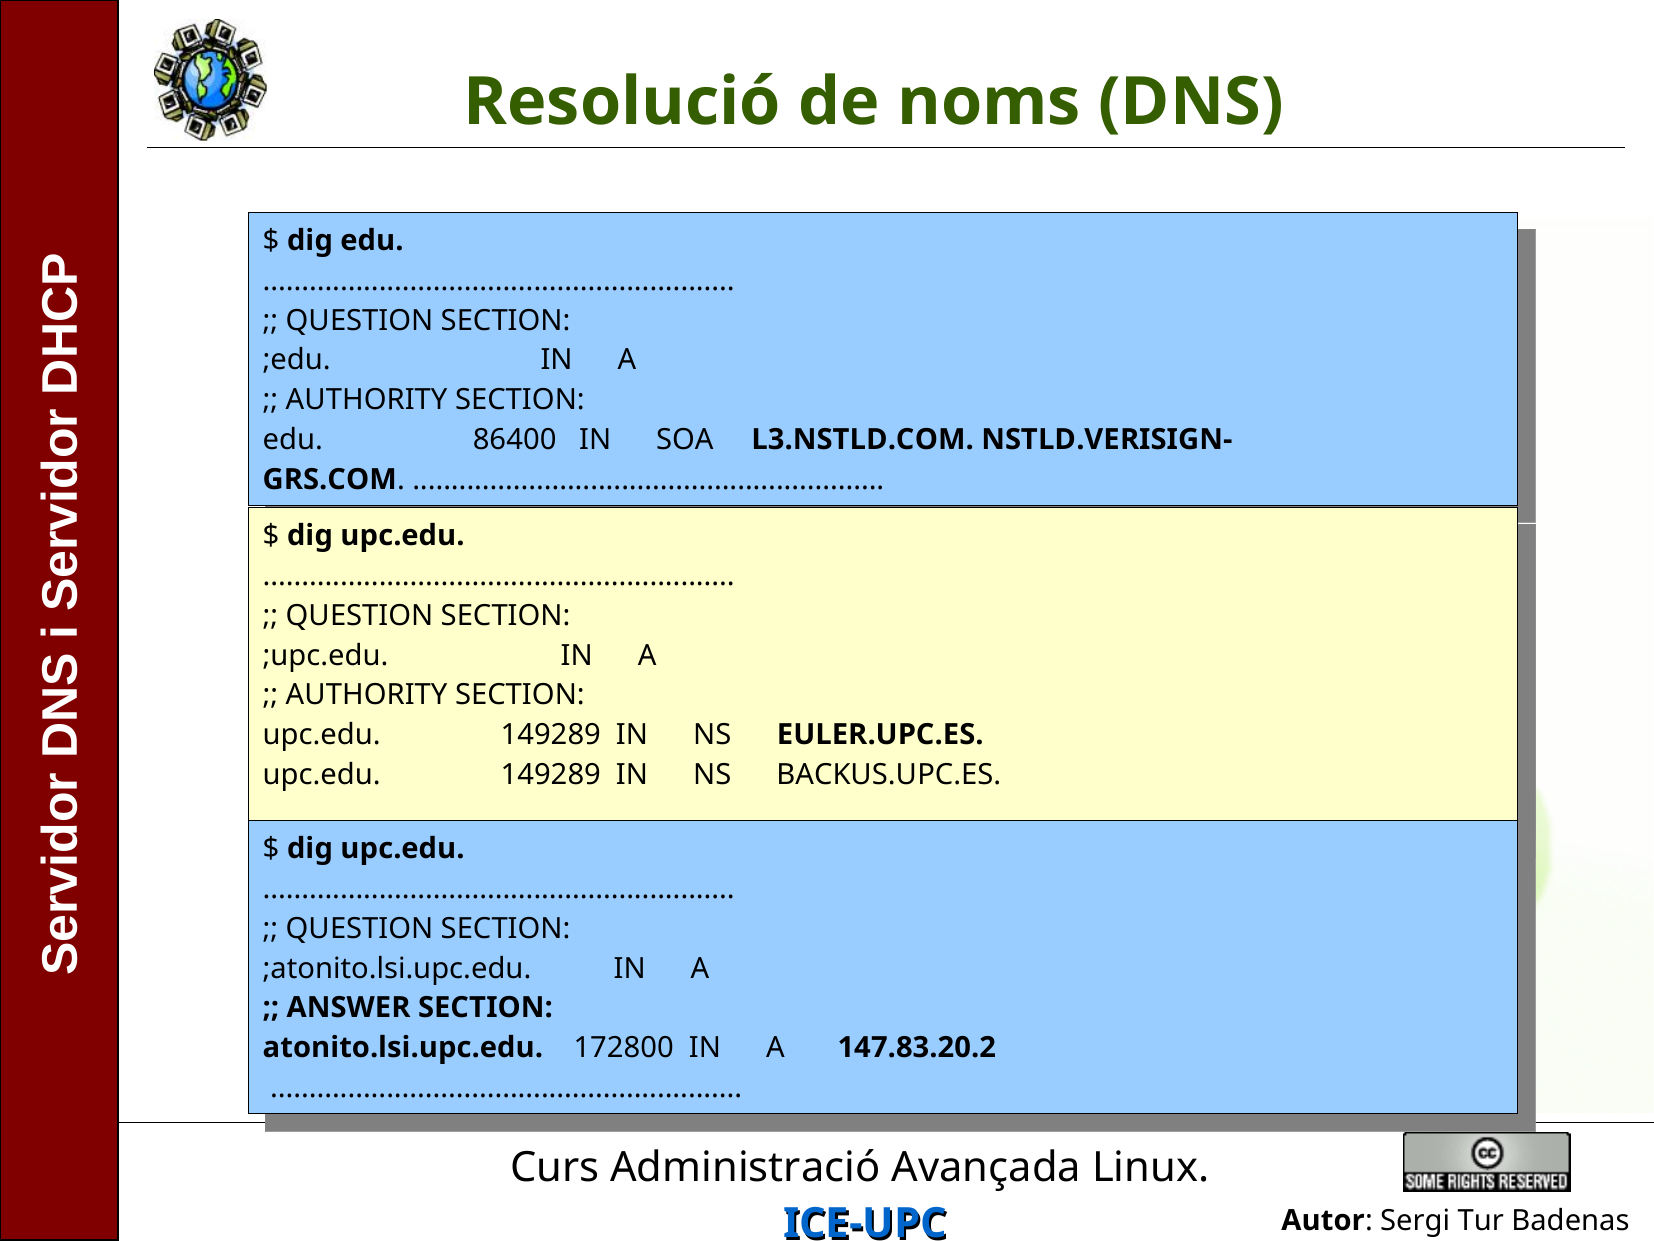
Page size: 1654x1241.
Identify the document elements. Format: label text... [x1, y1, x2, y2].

picture [1518, 217, 1654, 1113]
text_box $ dig upc.edu. ............................................................. ;; QUESTION SECTION: ;upc.edu. IN A ;; AUTHORITY SECTION: upc.edu. 149289 IN NS EULER.UPC.ES. upc.edu. 149289 IN NS BACKUS.UPC.ES. ............................................................. [248, 507, 1518, 762]
picture [154, 19, 268, 49]
text_box $ dig upc.edu. ............................................................. ;; QUESTION SECTION: ;atonito.lsi.upc.edu. IN A ;; ANSWER SECTION: atonito.lsi.upc.edu. 172800 IN A 147.83.20.2 ............................................................. [248, 820, 1518, 1075]
title Resolució de noms (DNS) [129, 49, 1619, 148]
picture [1403, 1132, 1571, 1192]
text_box $ dig edu. ............................................................. ;; QUESTION SECTION: ;edu. IN A ;; AUTHORITY SECTION: edu. 86400 IN SOA L3.NSTLD.COM. NSTLD.VERISIGN-GRS.COM. ............................................................. [248, 212, 1518, 467]
